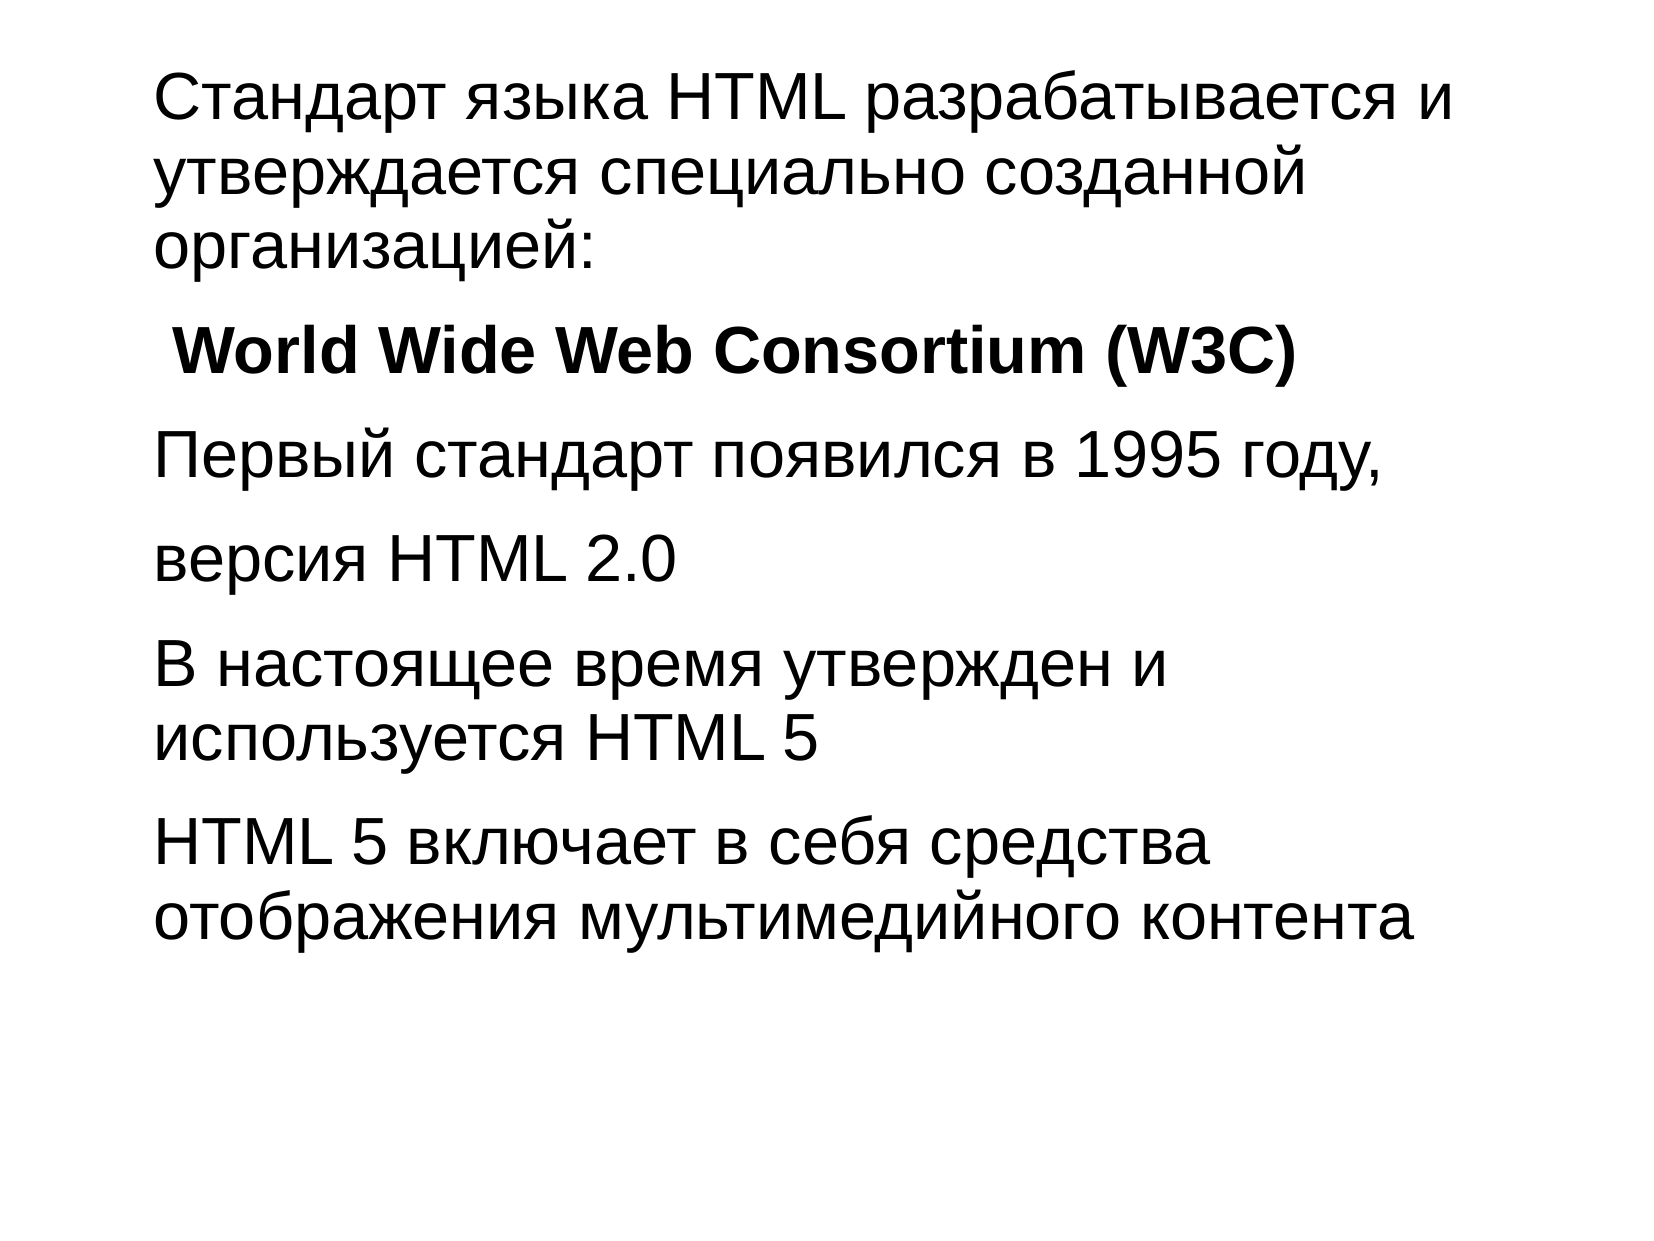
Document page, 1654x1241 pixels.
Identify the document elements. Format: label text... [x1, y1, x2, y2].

list Стандарт языка HTML разрабатывается и утверждается специально созданной организацией: World Wide Web Consortium (W3C) Первый стандарт появился в 1995 году, версия HTML 2.0 В настоящее время утвержден и используется HTML 5 HTML 5 включает в себя средства отображения мультимедийного контента [82, 59, 1571, 1109]
